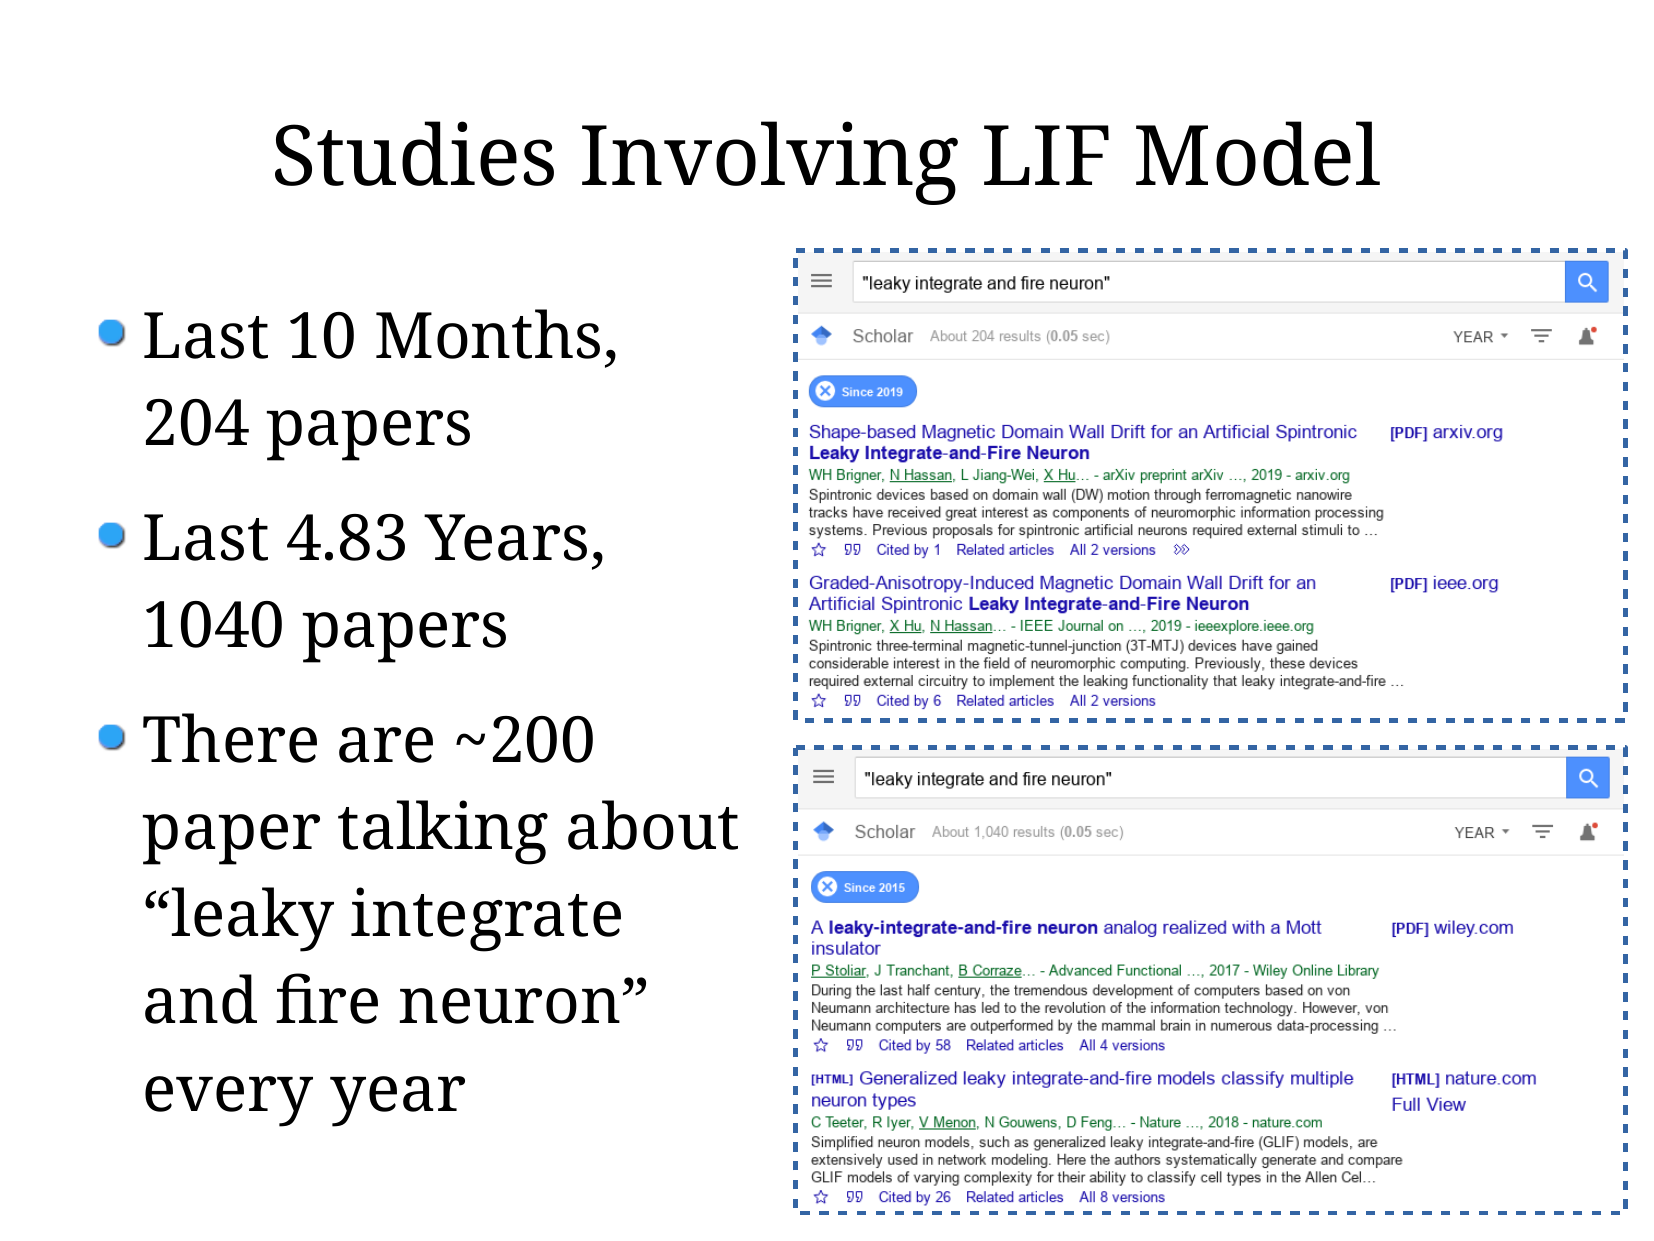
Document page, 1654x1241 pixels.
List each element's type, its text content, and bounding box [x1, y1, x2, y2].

text_box [46, 1117, 798, 1185]
picture [798, 252, 1624, 718]
title Studies Involving LIF Model [82, 49, 1571, 257]
list Last 10 Months, 204 papers Last 4.83 Years, 1040 papers There are ~200 paper talking about “leaky integrate and fire neuron” every year [82, 290, 746, 1139]
picture [798, 749, 1624, 1211]
